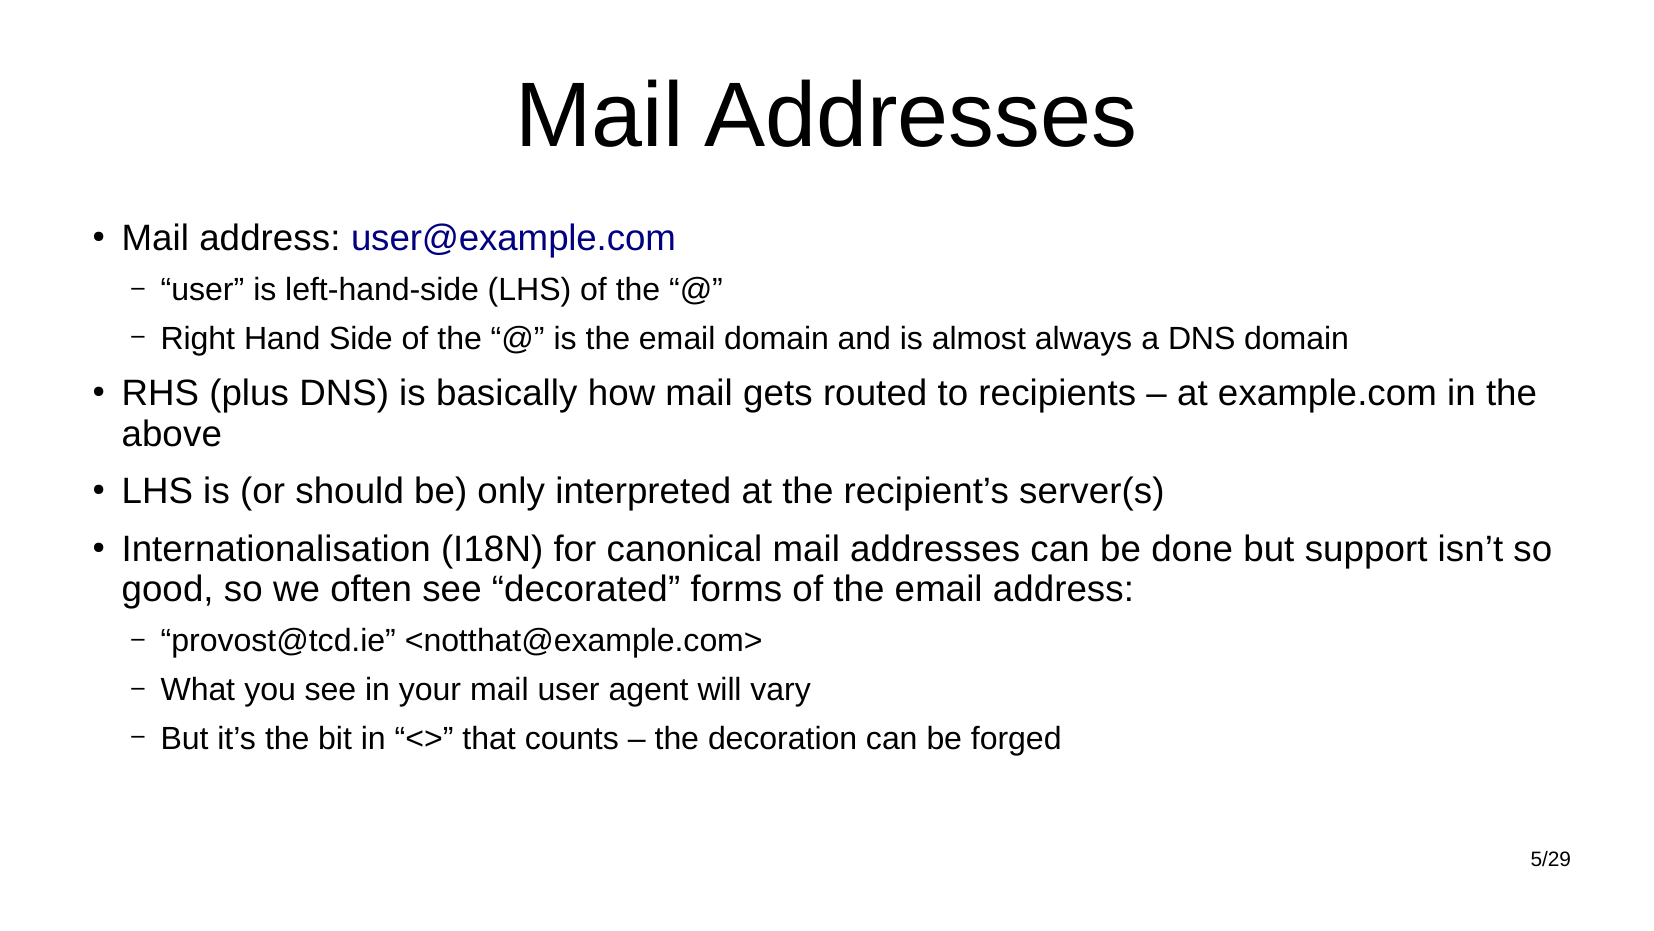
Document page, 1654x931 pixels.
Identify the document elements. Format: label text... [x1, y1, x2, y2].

title Mail Addresses [82, 37, 1571, 193]
list Mail address: user@example.com “user” is left-hand-side (LHS) of the “@” Right Hand Side of the “@” is the email domain and is almost always a DNS domain RHS (plus DNS) is basically how mail gets routed to recipients – at example.com in the above LHS is (or should be) only interpreted at the recipient’s server(s) Internationalisation (I18N) for canonical mail addresses can be done but support isn’t so good, so we often see “decorated” forms of the email address: “provost@tcd.ie” <notthat@example.com> What you see in your mail user agent will vary But it’s the bit in “<>” that counts – the decoration can be forged [82, 217, 1571, 758]
